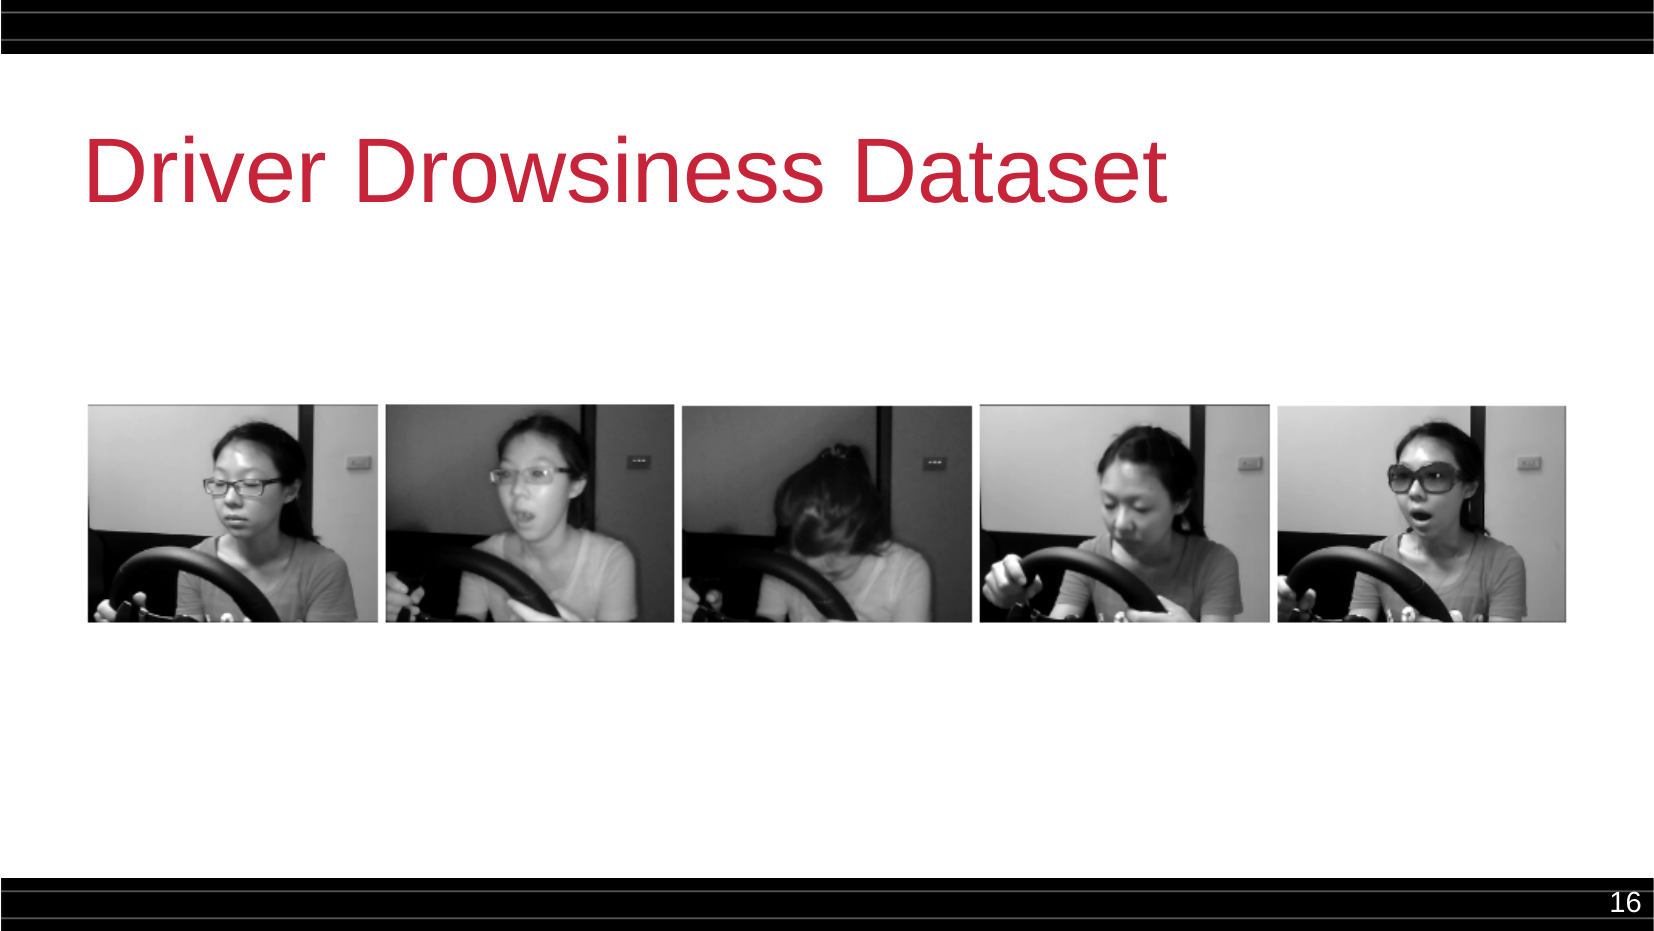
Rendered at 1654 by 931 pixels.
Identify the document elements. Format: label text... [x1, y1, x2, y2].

picture [1, 0, 1654, 54]
picture [1, 878, 1654, 931]
picture [82, 400, 1571, 629]
title Driver Drowsiness Dataset [82, 92, 1571, 249]
